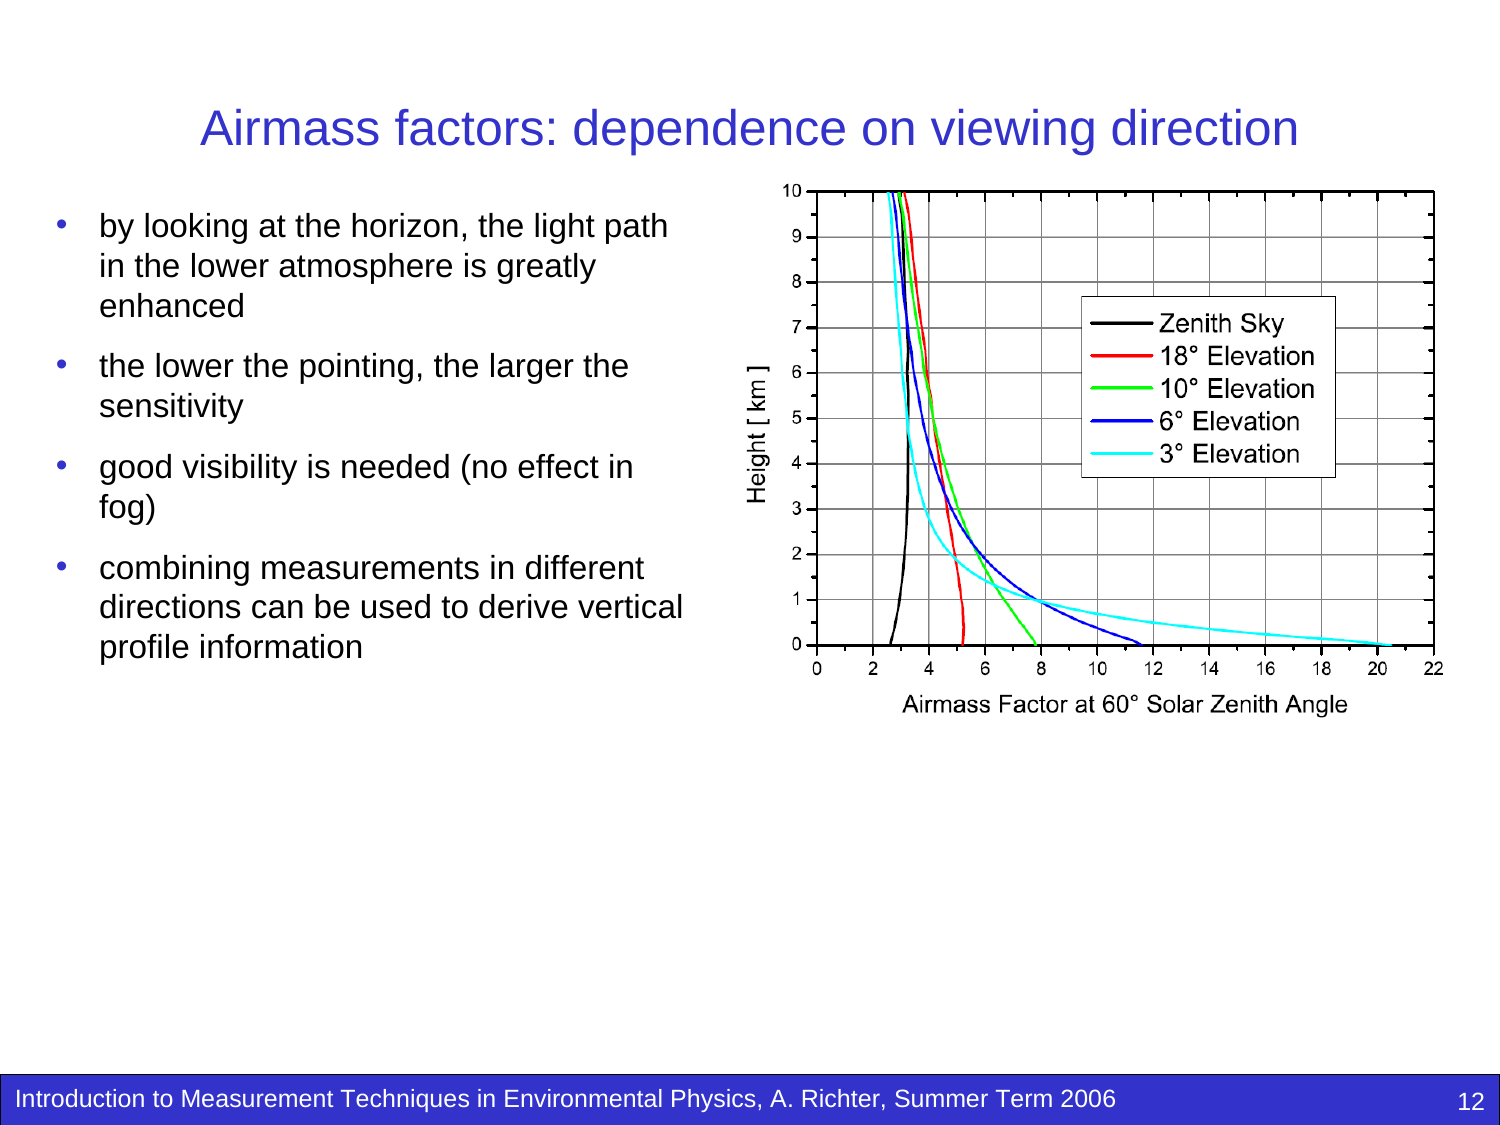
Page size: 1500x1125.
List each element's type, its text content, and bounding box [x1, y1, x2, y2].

text_box Airmass factors: dependence on viewing direction [0, 87, 1500, 163]
picture [702, 172, 1462, 729]
text_box by looking at the horizon, the light path in the lower atmosphere is greatly enhanced the lower the pointing, the larger the sensitivity good visibility is needed (no effect in fog) combining measurements in different directions can be used to derive vertical profile information [41, 196, 702, 674]
